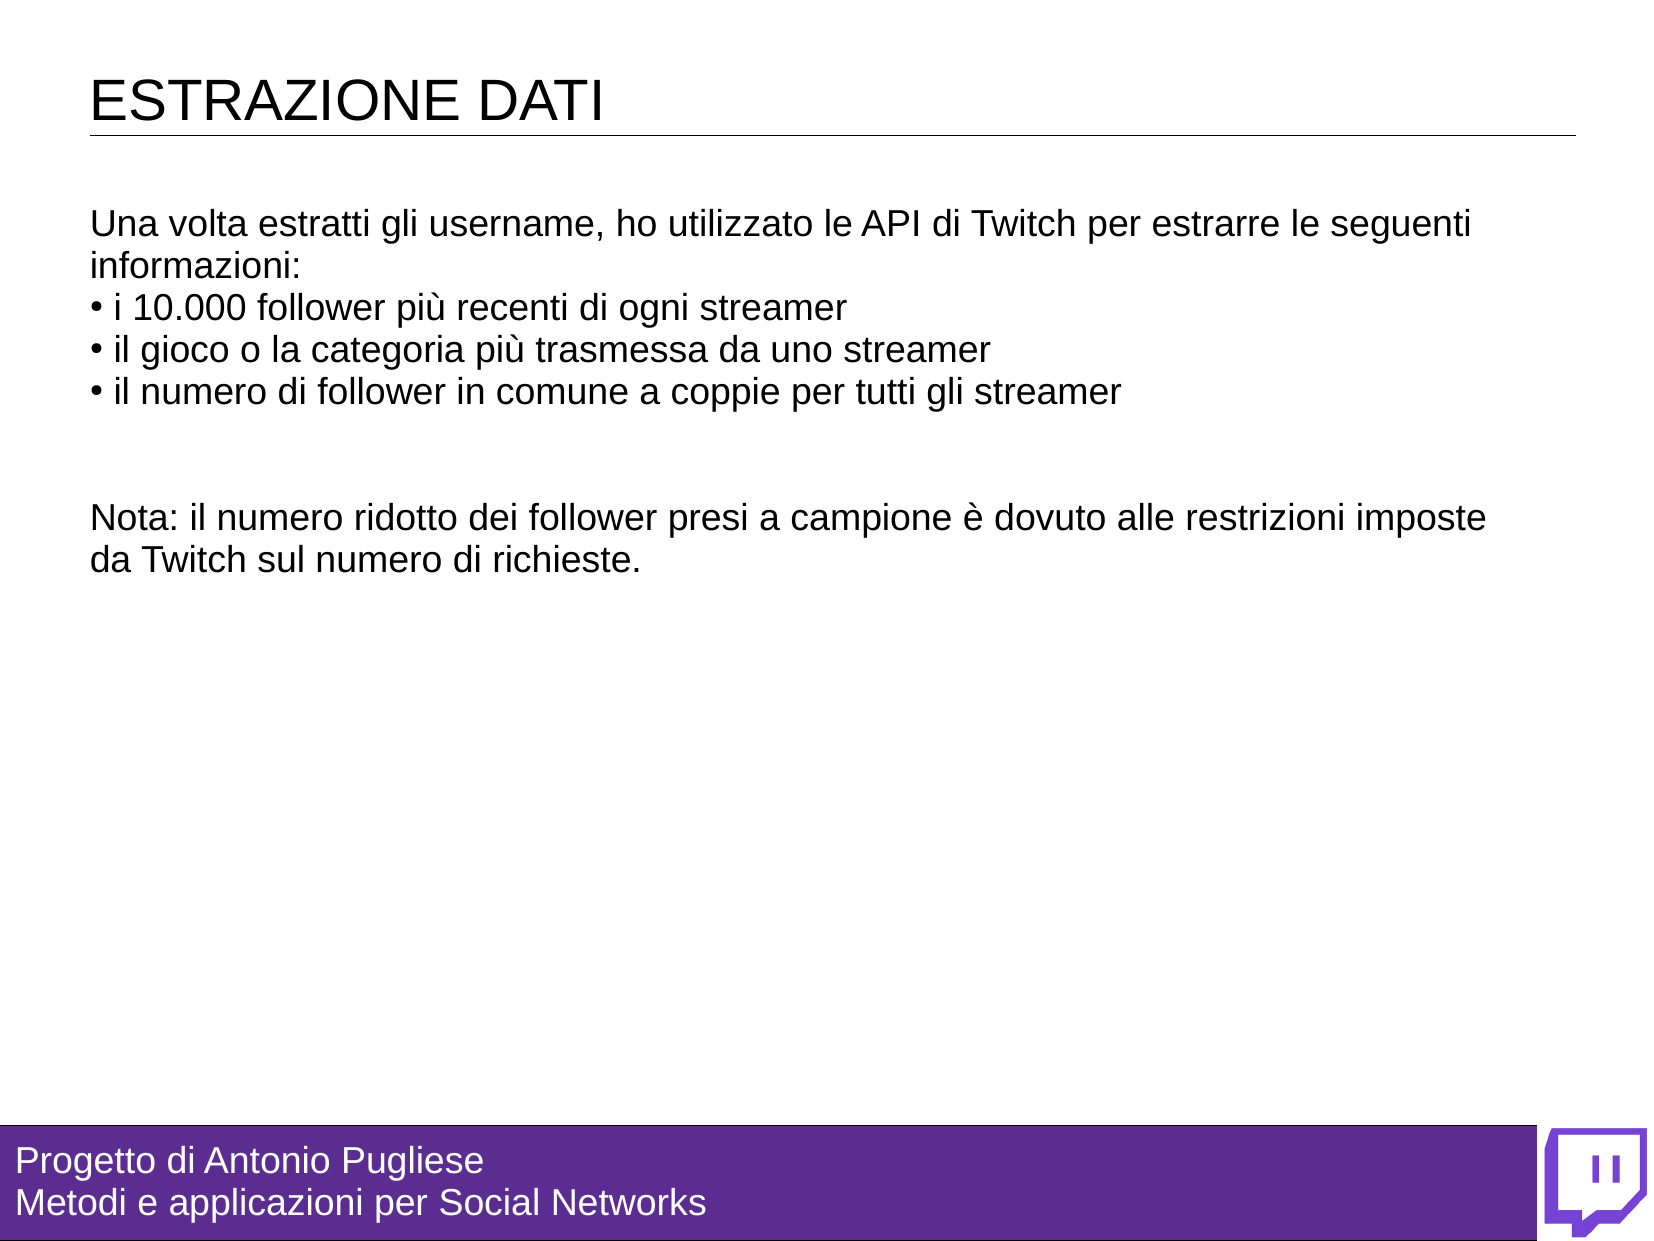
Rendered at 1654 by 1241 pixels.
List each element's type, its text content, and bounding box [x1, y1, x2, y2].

text_box Progetto di Antonio Pugliese Metodi e applicazioni per Social Networks [0, 1132, 872, 1232]
text_box ESTRAZIONE DATI [75, 60, 1576, 166]
text_box Una volta estratti gli username, ho utilizzato le API di Twitch per estrarre le seguenti informazioni: i 10.000 follower più recenti di ogni streamer il gioco o la categoria più trasmessa da uno streamer il numero di follower in comune a coppie per tutti gli streamer Nota: il numero ridotto dei follower presi a campione è dovuto alle restrizioni imposte da Twitch sul numero di richieste. [75, 195, 1546, 588]
picture [1537, 1124, 1653, 1241]
text_box [0, 1125, 1537, 1241]
